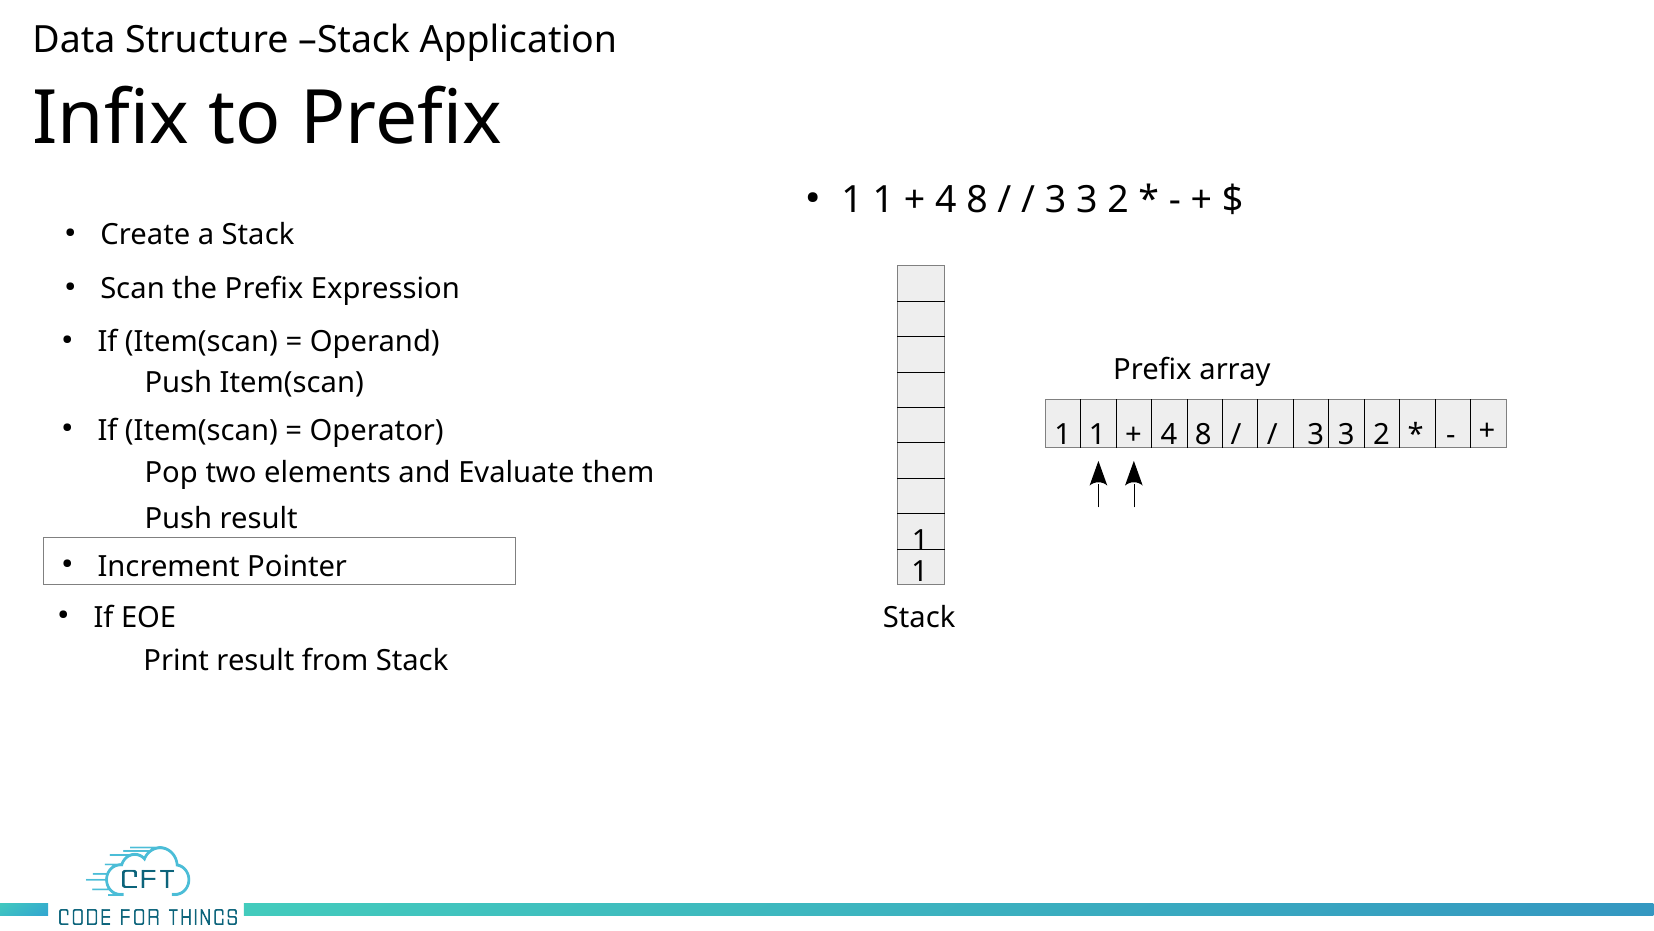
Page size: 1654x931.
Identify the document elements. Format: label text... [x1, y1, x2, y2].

text_box [897, 408, 945, 442]
text_box [897, 337, 945, 372]
text_box 1 [896, 543, 945, 593]
text_box [43, 537, 47, 585]
text_box Stack [868, 588, 979, 638]
text_box 4 [1145, 405, 1180, 455]
text_box 8 [1180, 405, 1229, 455]
picture [59, 846, 237, 925]
text_box + [1110, 405, 1145, 455]
text_box [1152, 399, 1187, 405]
text_box [1258, 399, 1293, 405]
text_box [897, 443, 945, 478]
text_box [1223, 399, 1257, 405]
text_box [1294, 399, 1328, 405]
text_box [1188, 399, 1222, 405]
text_box 2 [1372, 405, 1407, 455]
text_box [1436, 399, 1470, 405]
text_box + [1463, 401, 1518, 451]
text_box [1400, 399, 1435, 405]
text_box / [1252, 405, 1301, 456]
text_box [897, 479, 945, 512]
text_box [1117, 399, 1151, 405]
text_box 1 [897, 512, 946, 562]
text_box 1 [1039, 405, 1088, 455]
text_box [1045, 399, 1080, 405]
title Data Structure –Stack Application Infix to Prefix [32, 12, 1536, 166]
text_box Increment Pointer [47, 537, 621, 597]
text_box [1329, 399, 1364, 405]
text_box 1 [1074, 406, 1123, 456]
text_box [897, 373, 945, 407]
text_box Prefix array [1098, 340, 1312, 390]
text_box [897, 302, 945, 336]
text_box 1 1 + 4 8 / / 3 3 2 * - + $ [791, 165, 1377, 225]
text_box 3 [1341, 405, 1372, 455]
text_box / [1215, 405, 1252, 456]
text_box Pop two elements and Evaluate them [94, 443, 709, 502]
text_box Push Item(scan) [94, 373, 426, 401]
text_box [1365, 399, 1399, 405]
text_box If (Item(scan) = Operand) [47, 312, 491, 373]
text_box Scan the Prefix Expression [50, 259, 537, 319]
text_box - [1431, 405, 1472, 455]
text_box [897, 265, 945, 301]
text_box Create a Stack [50, 206, 355, 266]
text_box * [1407, 405, 1431, 455]
text_box [1081, 399, 1116, 406]
text_box If EOE [43, 588, 375, 638]
text_box If (Item(scan) = Operator) [47, 401, 496, 461]
text_box Push result [94, 490, 426, 550]
text_box 3 [1292, 405, 1341, 455]
text_box Print result from Stack [93, 631, 615, 691]
